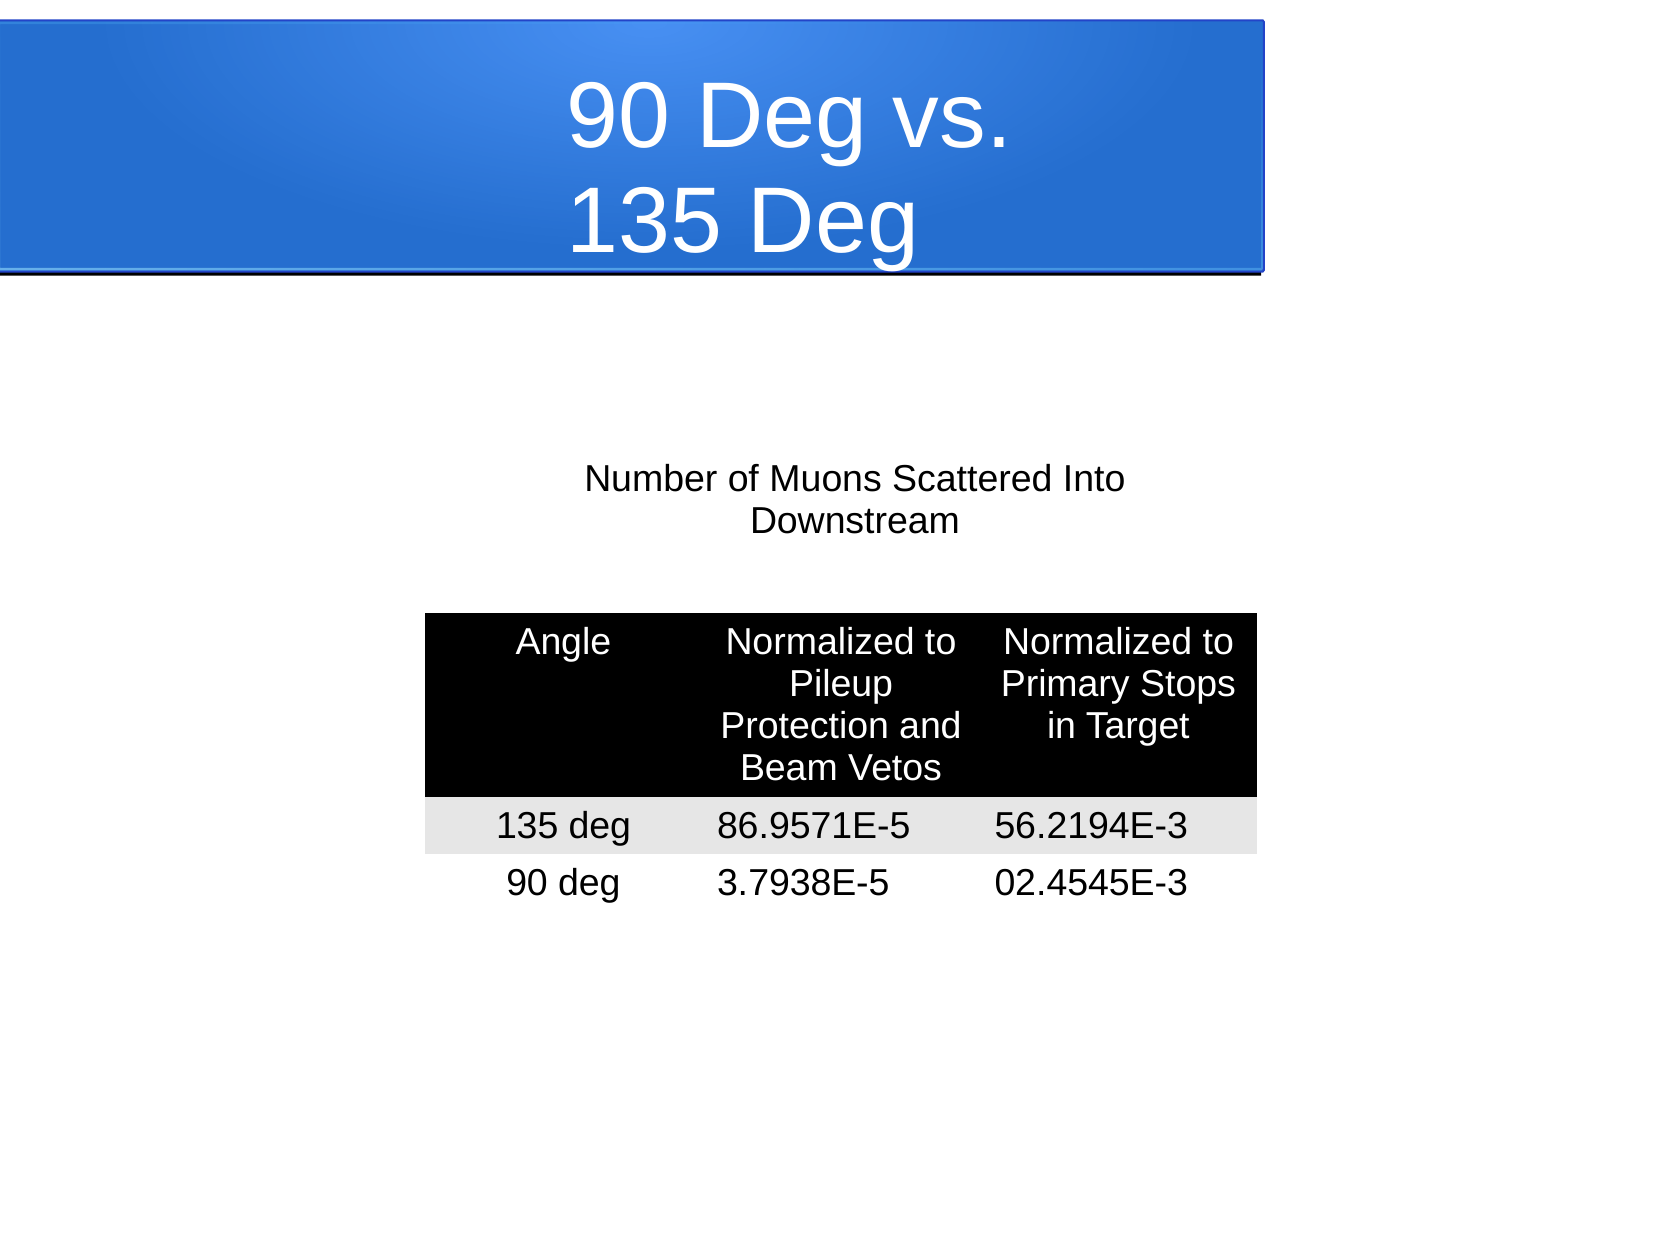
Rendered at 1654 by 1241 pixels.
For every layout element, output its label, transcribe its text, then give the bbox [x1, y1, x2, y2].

table_cell 56.2194E-3 [980, 797, 1257, 854]
table_header Normalized to Pileup Protection and Beam Vetos [702, 613, 980, 797]
title 90 Deg vs. 135 Deg [566, 63, 1087, 272]
table_cell 02.4545E-3 [980, 854, 1257, 911]
table_cell 90 deg [425, 854, 702, 911]
table_header Angle [425, 613, 702, 797]
table_cell 135 deg [425, 797, 702, 854]
table_cell 3.7938E-5 [702, 854, 980, 911]
text_box Number of Muons Scattered Into Downstream [510, 450, 1201, 549]
table_header Normalized to Primary Stops in Target [980, 613, 1257, 797]
table_cell 86.9571E-5 [702, 797, 980, 854]
